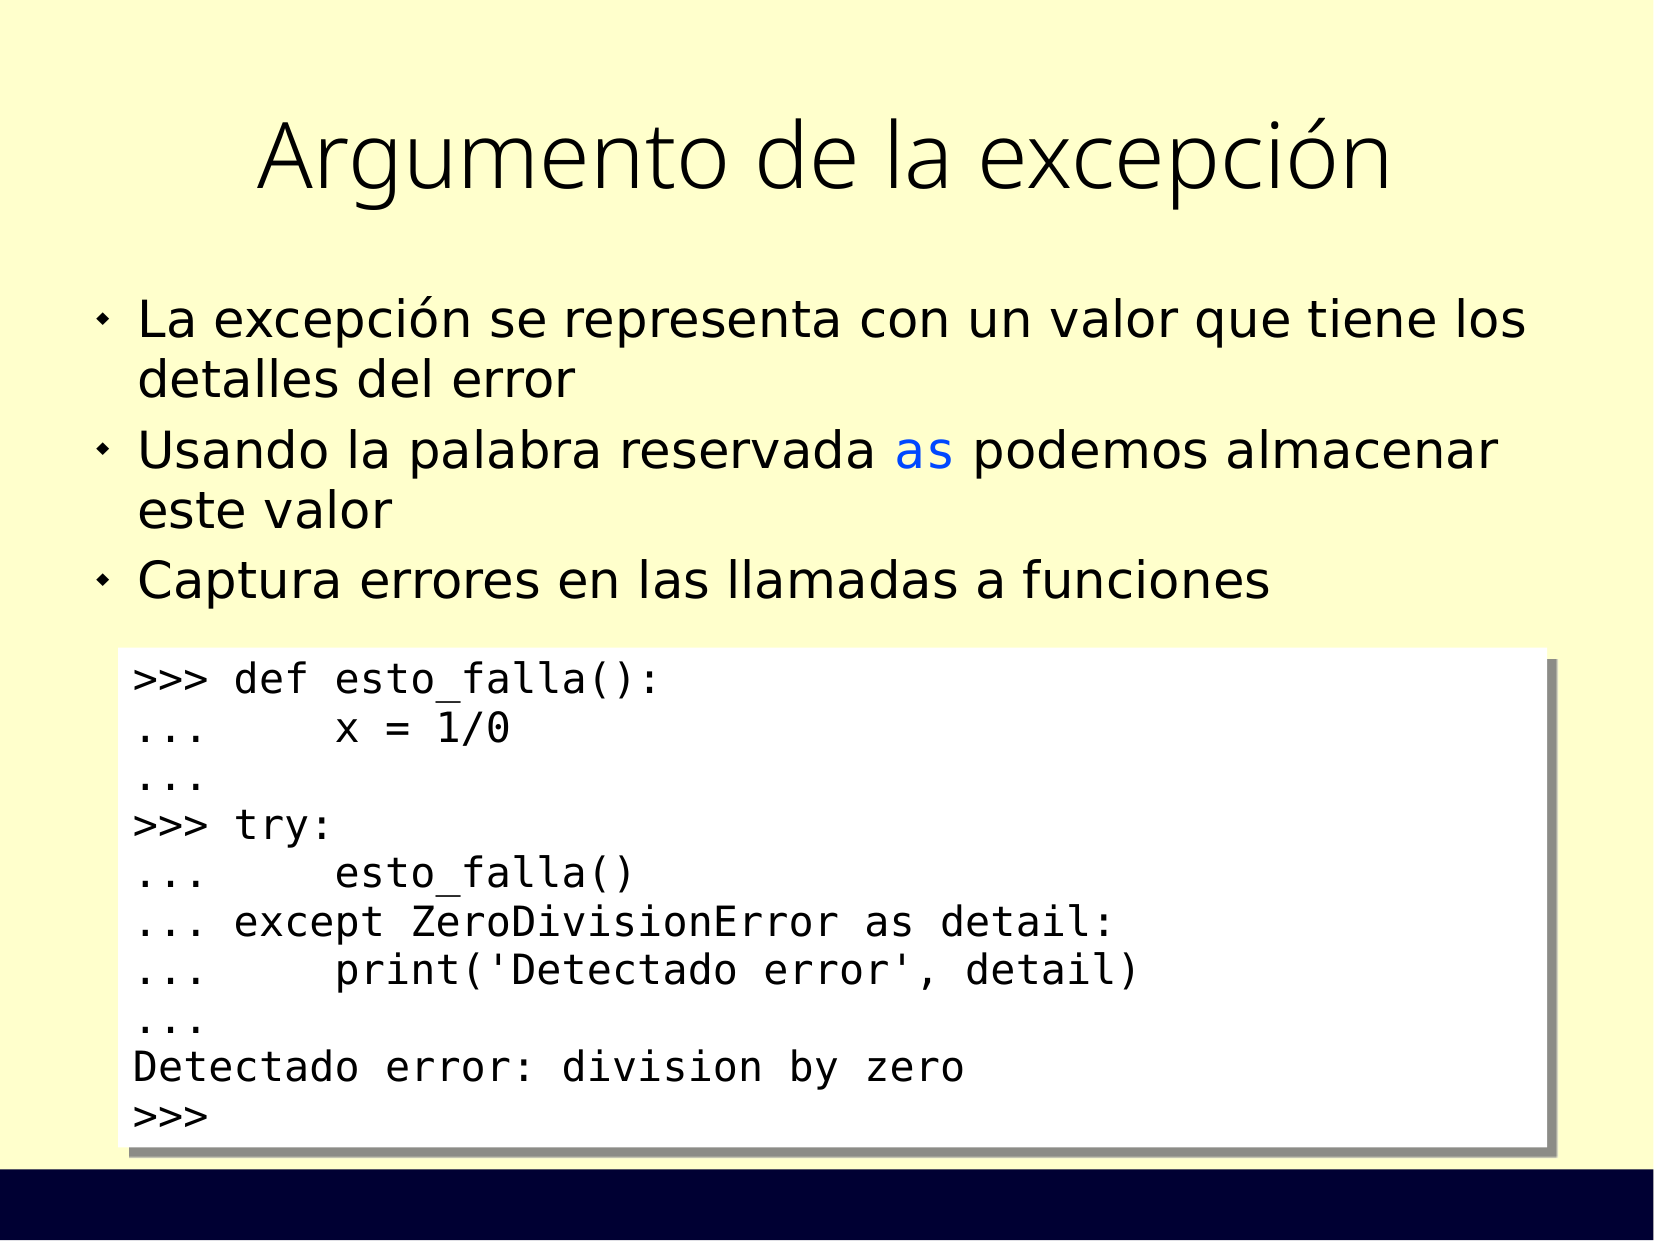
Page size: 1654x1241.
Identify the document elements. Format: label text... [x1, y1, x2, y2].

text_box >>> def esto_falla(): ... x = 1/0 ... >>> try: ... esto_falla() ... except ZeroDivisionError as detail: ... print('Detectado error', detail) ... Detectado error: division by zero >>> [118, 647, 1548, 1148]
title Argumento de la excepción [82, 49, 1571, 257]
list La excepción se representa con un valor que tiene los detalles del error Usando la palabra reservada as podemos almacenar este valor Captura errores en las llamadas a funciones [82, 290, 1538, 612]
